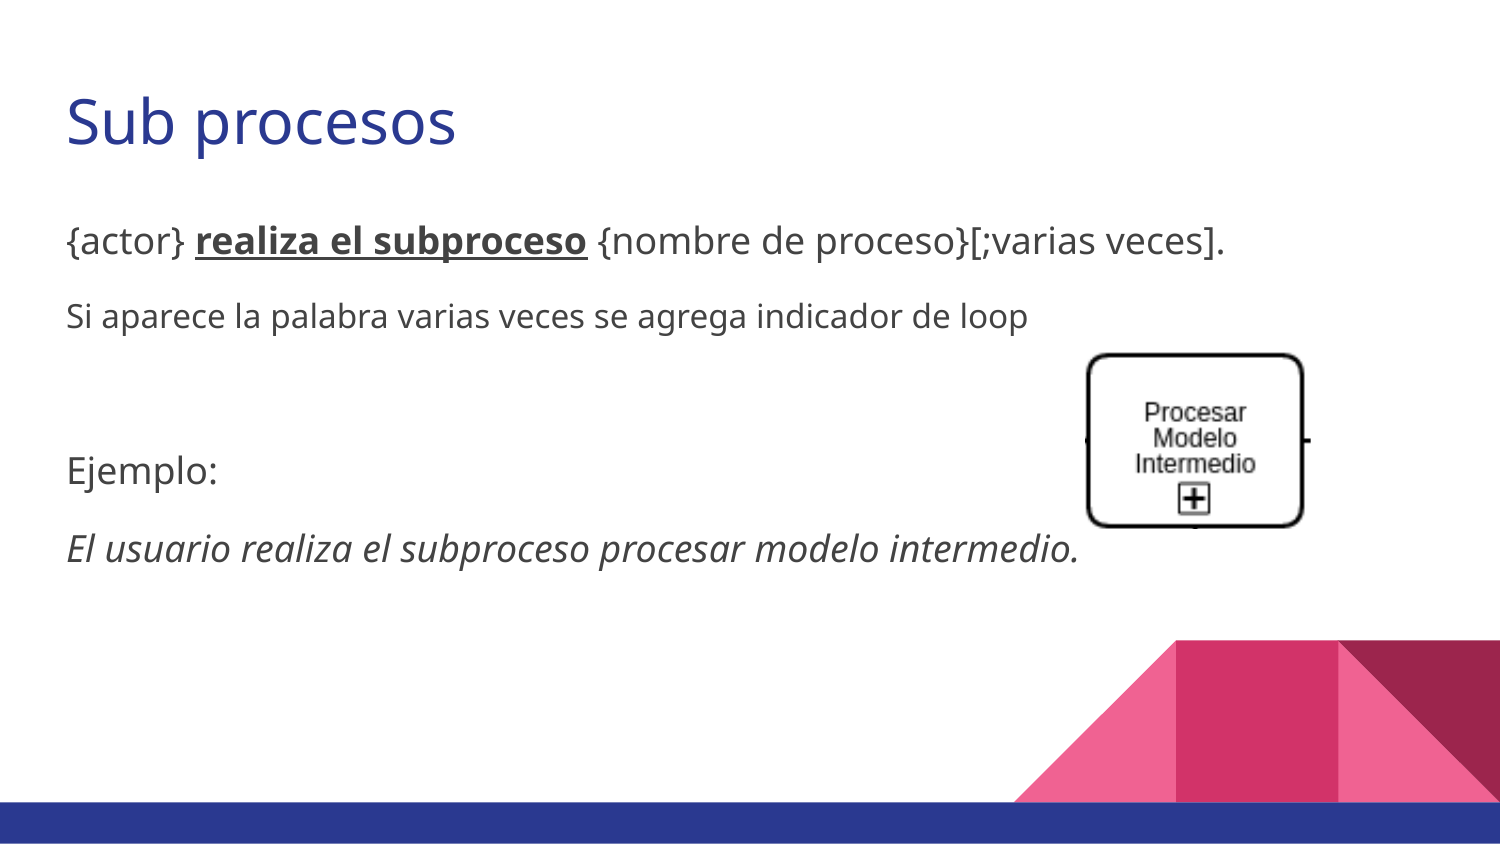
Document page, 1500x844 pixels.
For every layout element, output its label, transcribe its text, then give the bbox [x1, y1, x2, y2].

title Sub procesos [51, 67, 1449, 167]
list {actor} realiza el subproceso {nombre de proceso}[;varias veces]. Si aparece la palabra varias veces se agrega indicador de loop Ejemplo: El usuario realiza el subproceso procesar modelo intermedio. [51, 201, 1449, 750]
picture [1085, 352, 1311, 529]
